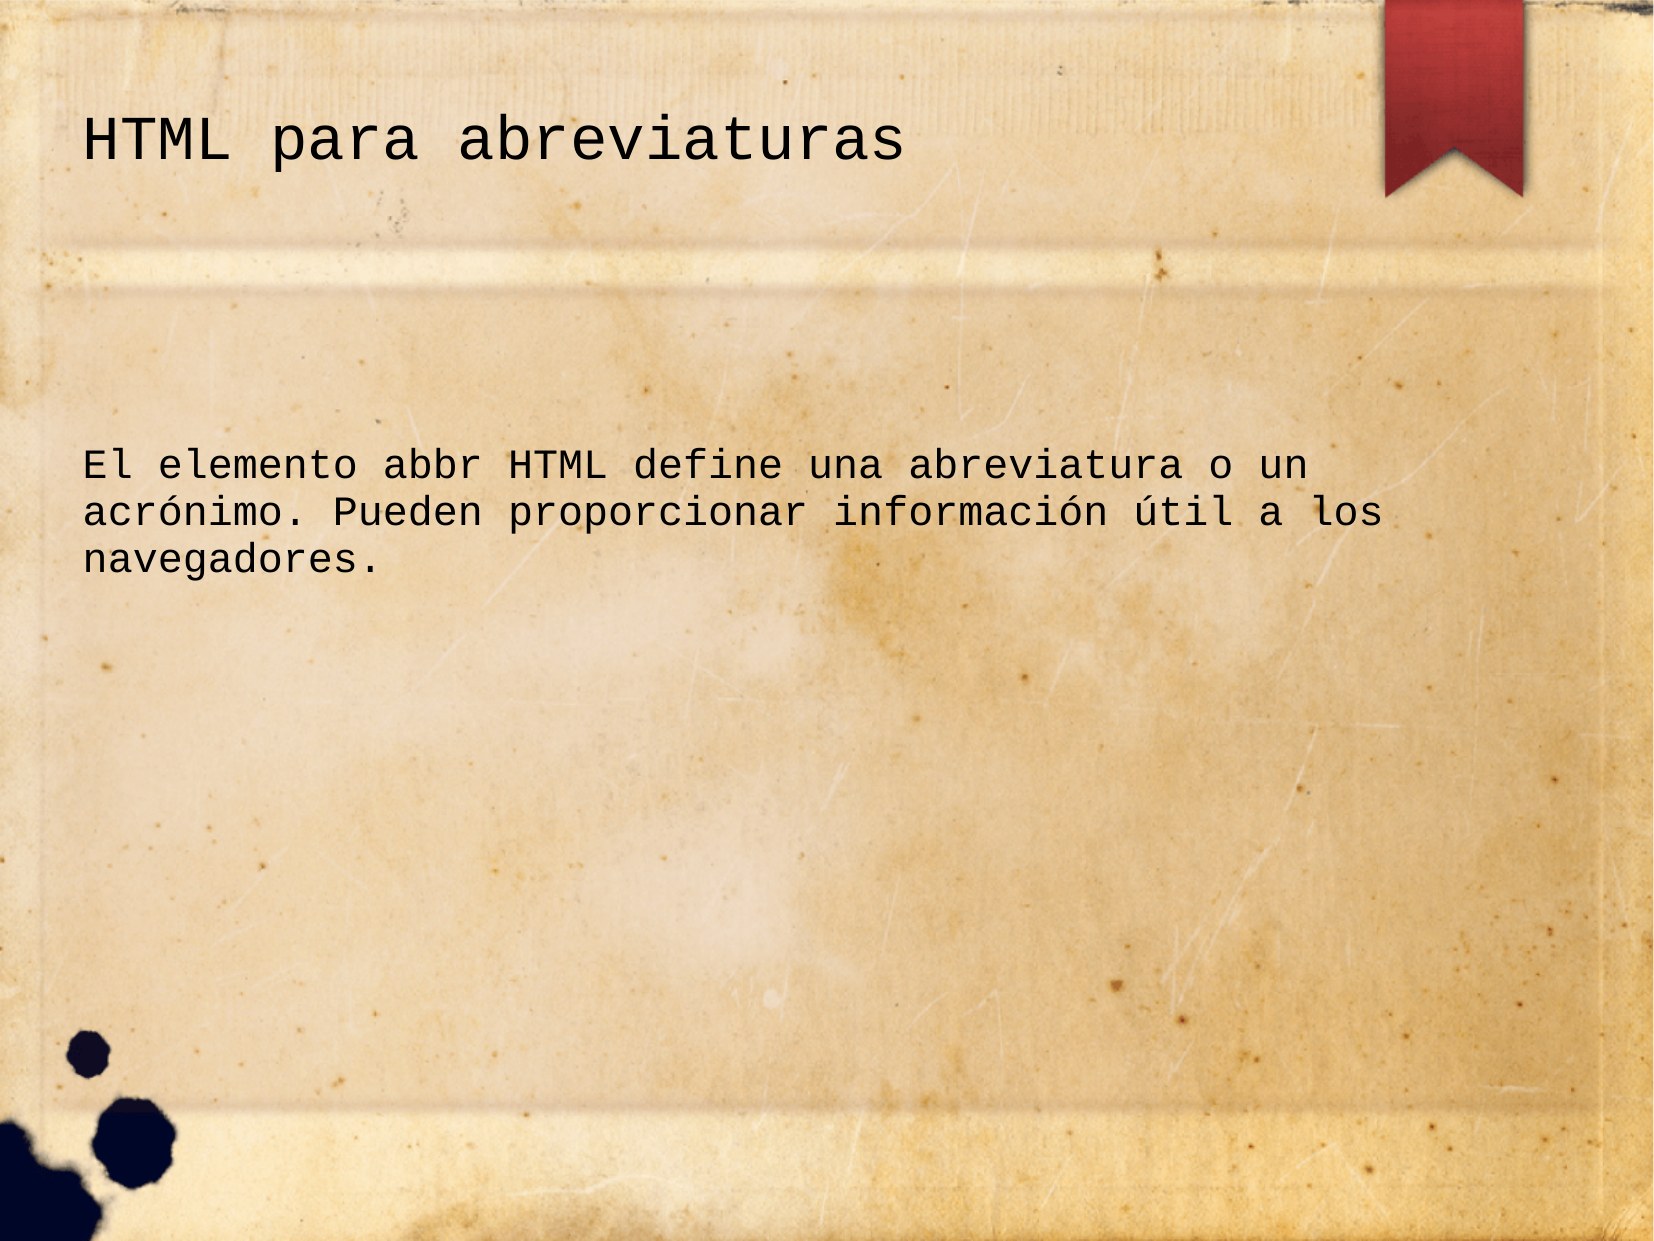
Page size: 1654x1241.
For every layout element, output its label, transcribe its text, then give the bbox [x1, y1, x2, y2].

picture [0, 0, 1654, 1241]
list El elemento abbr HTML define una abreviatura o un acrónimo. Pueden proporcionar información útil a los navegadores. [82, 290, 1538, 1010]
title HTML para abreviaturas [82, 49, 1347, 237]
